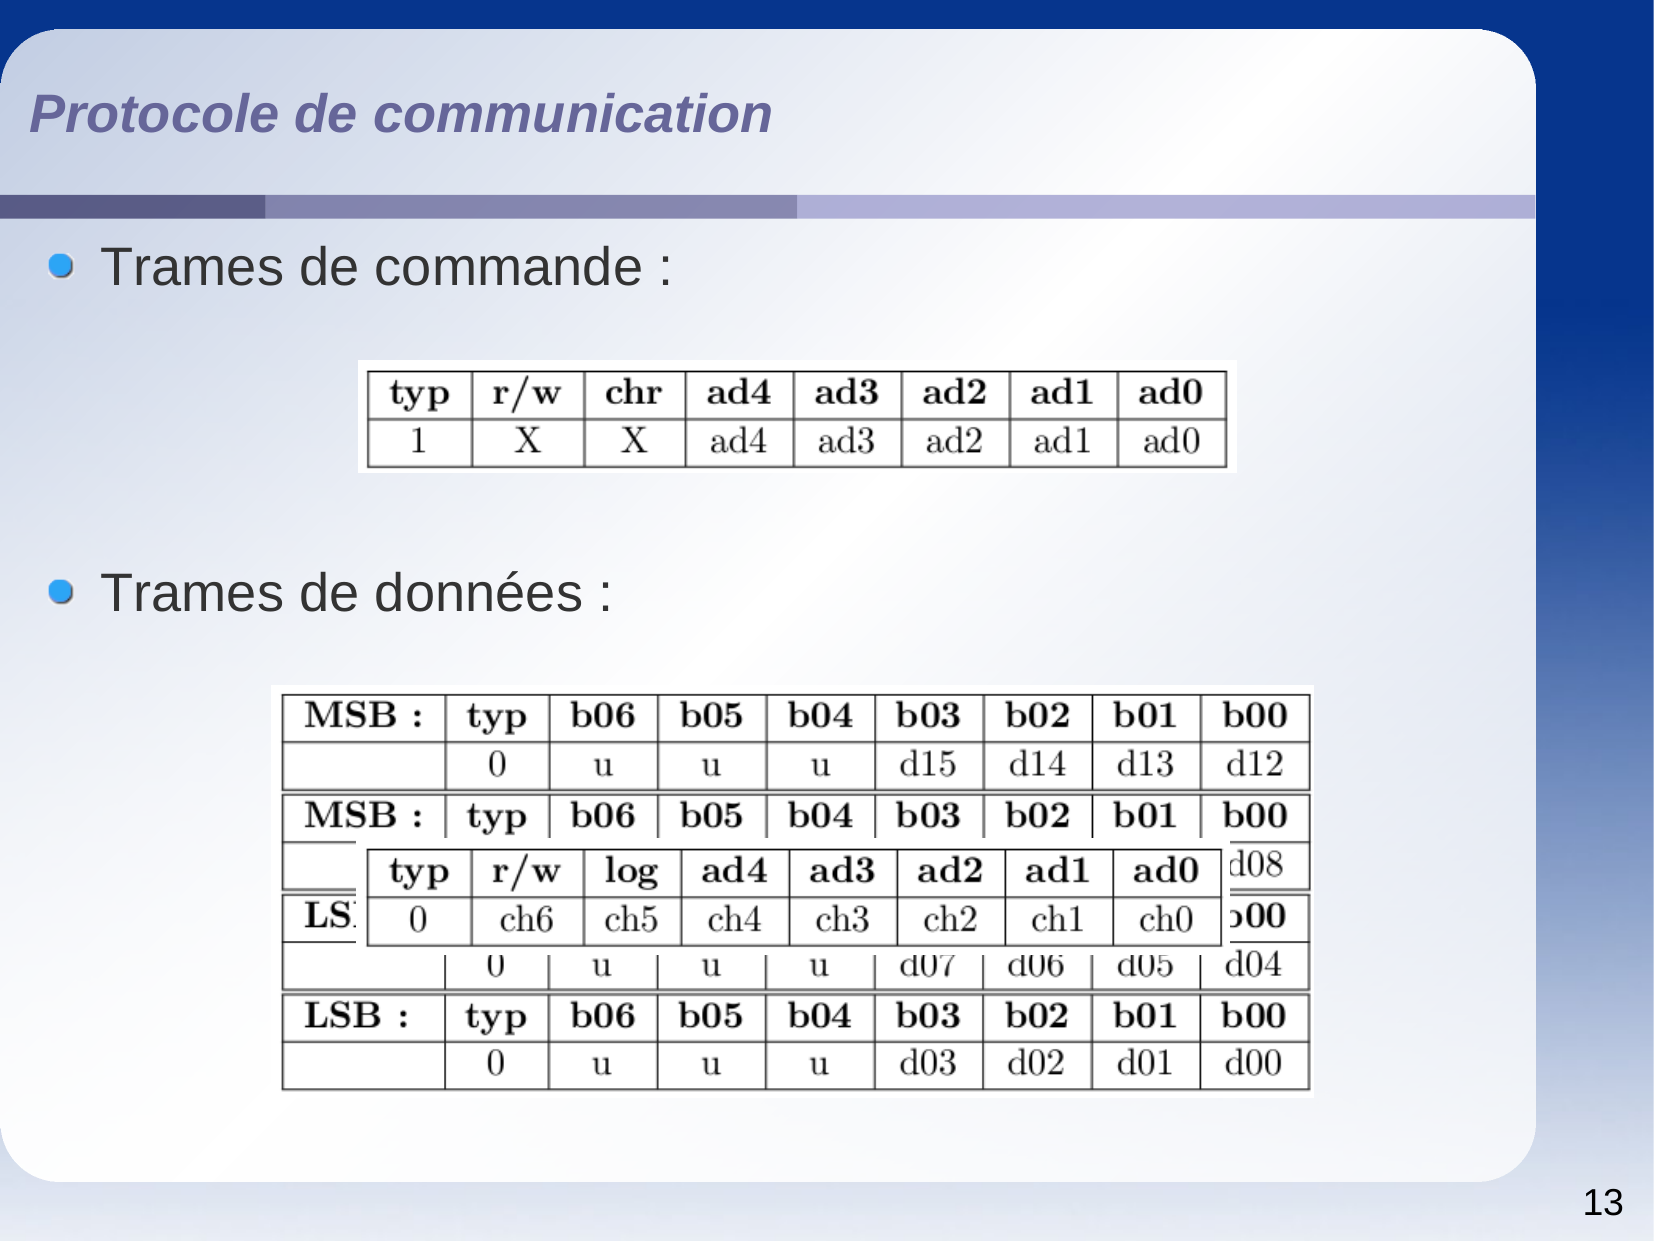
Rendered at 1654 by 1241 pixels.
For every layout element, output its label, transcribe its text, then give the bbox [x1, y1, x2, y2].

picture [271, 685, 1314, 1098]
title Protocole de communication [29, 49, 1506, 178]
picture [358, 360, 1237, 473]
list Trames de commande : Trames de données : [29, 236, 1506, 1152]
picture [0, 0, 1654, 1241]
